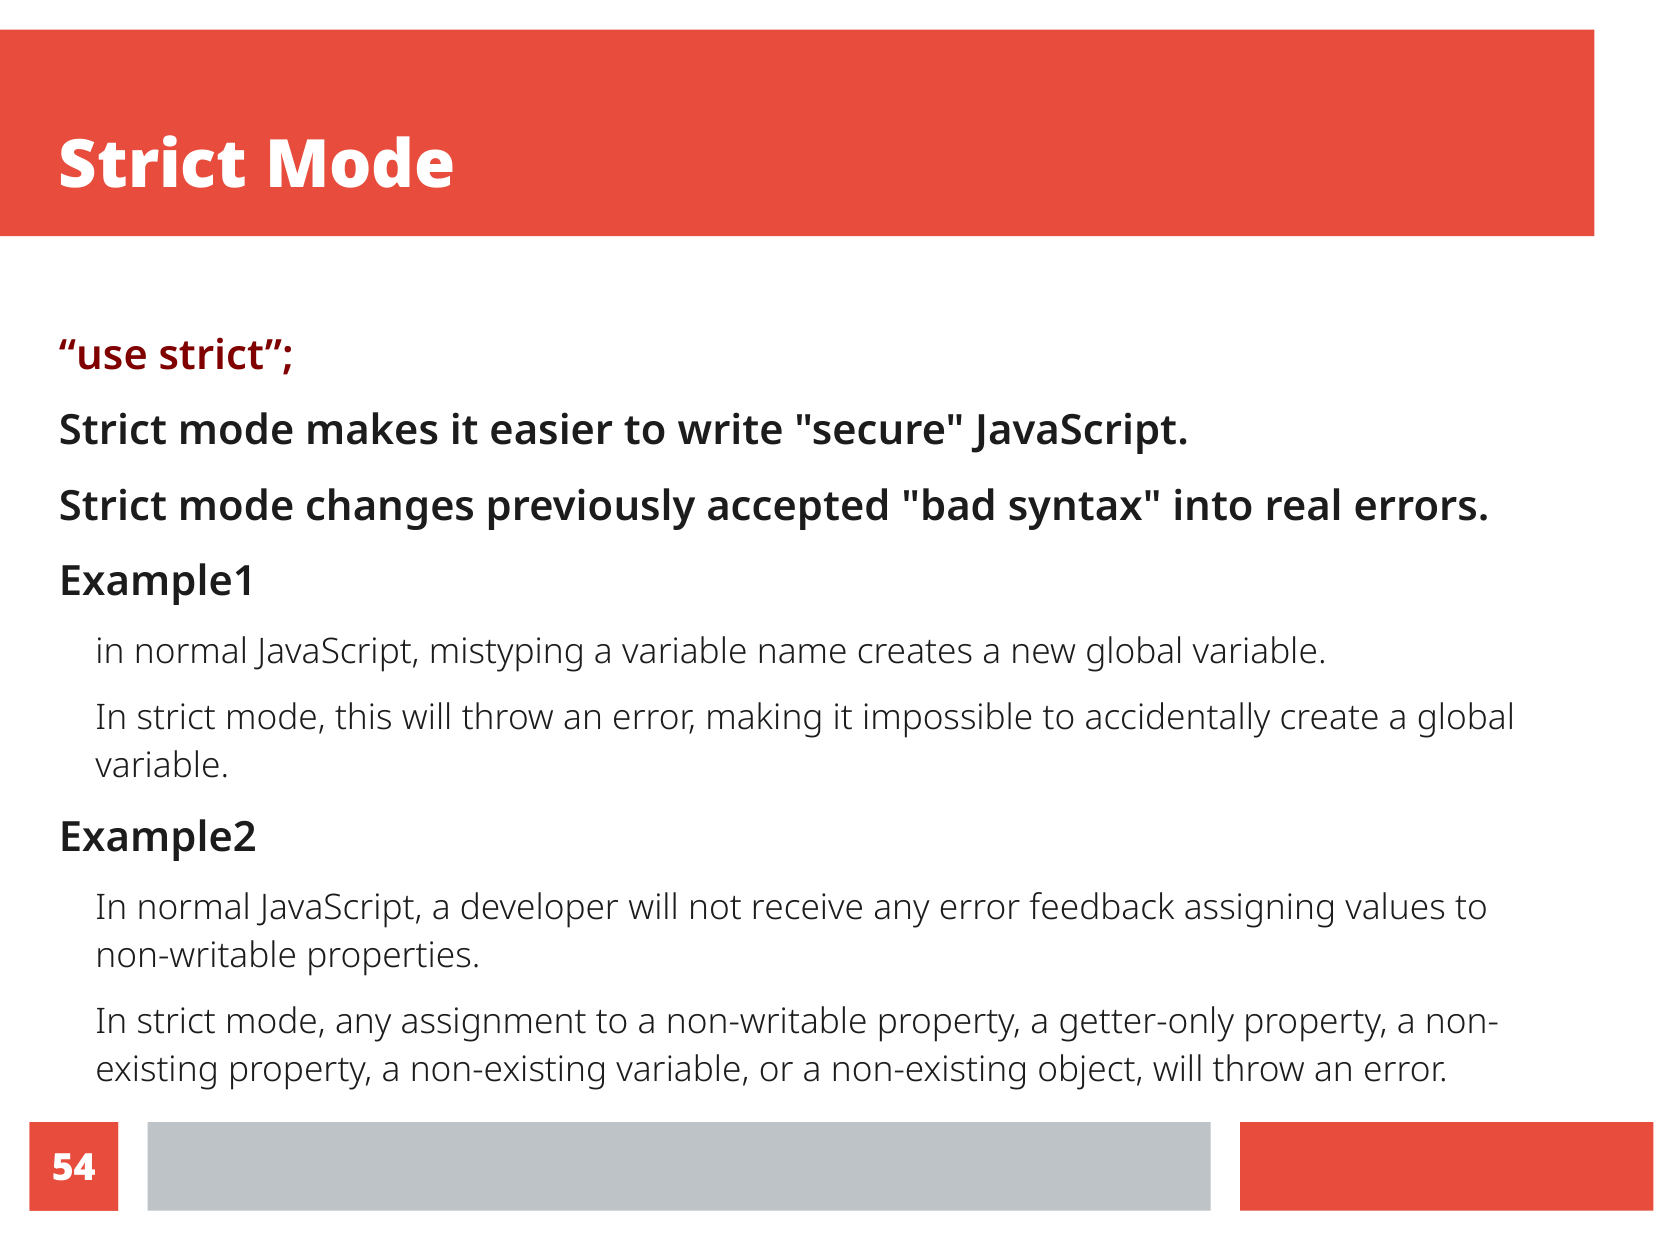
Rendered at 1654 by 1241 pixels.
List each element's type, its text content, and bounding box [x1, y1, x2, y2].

title Strict Mode [59, 59, 1595, 207]
list “use strict”; Strict mode makes it easier to write "secure" JavaScript. Strict mode changes previously accepted "bad syntax" into real errors. Example1 in normal JavaScript, mistyping a variable name creates a new global variable. In strict mode, this will throw an error, making it impossible to accidentally create a global variable. Example2 In normal JavaScript, a developer will not receive any error feedback assigning values to non-writable properties. In strict mode, any assignment to a non-writable property, a getter-only property, a non-existing property, a non-existing variable, or a non-existing object, will throw an error. [59, 324, 1565, 1093]
